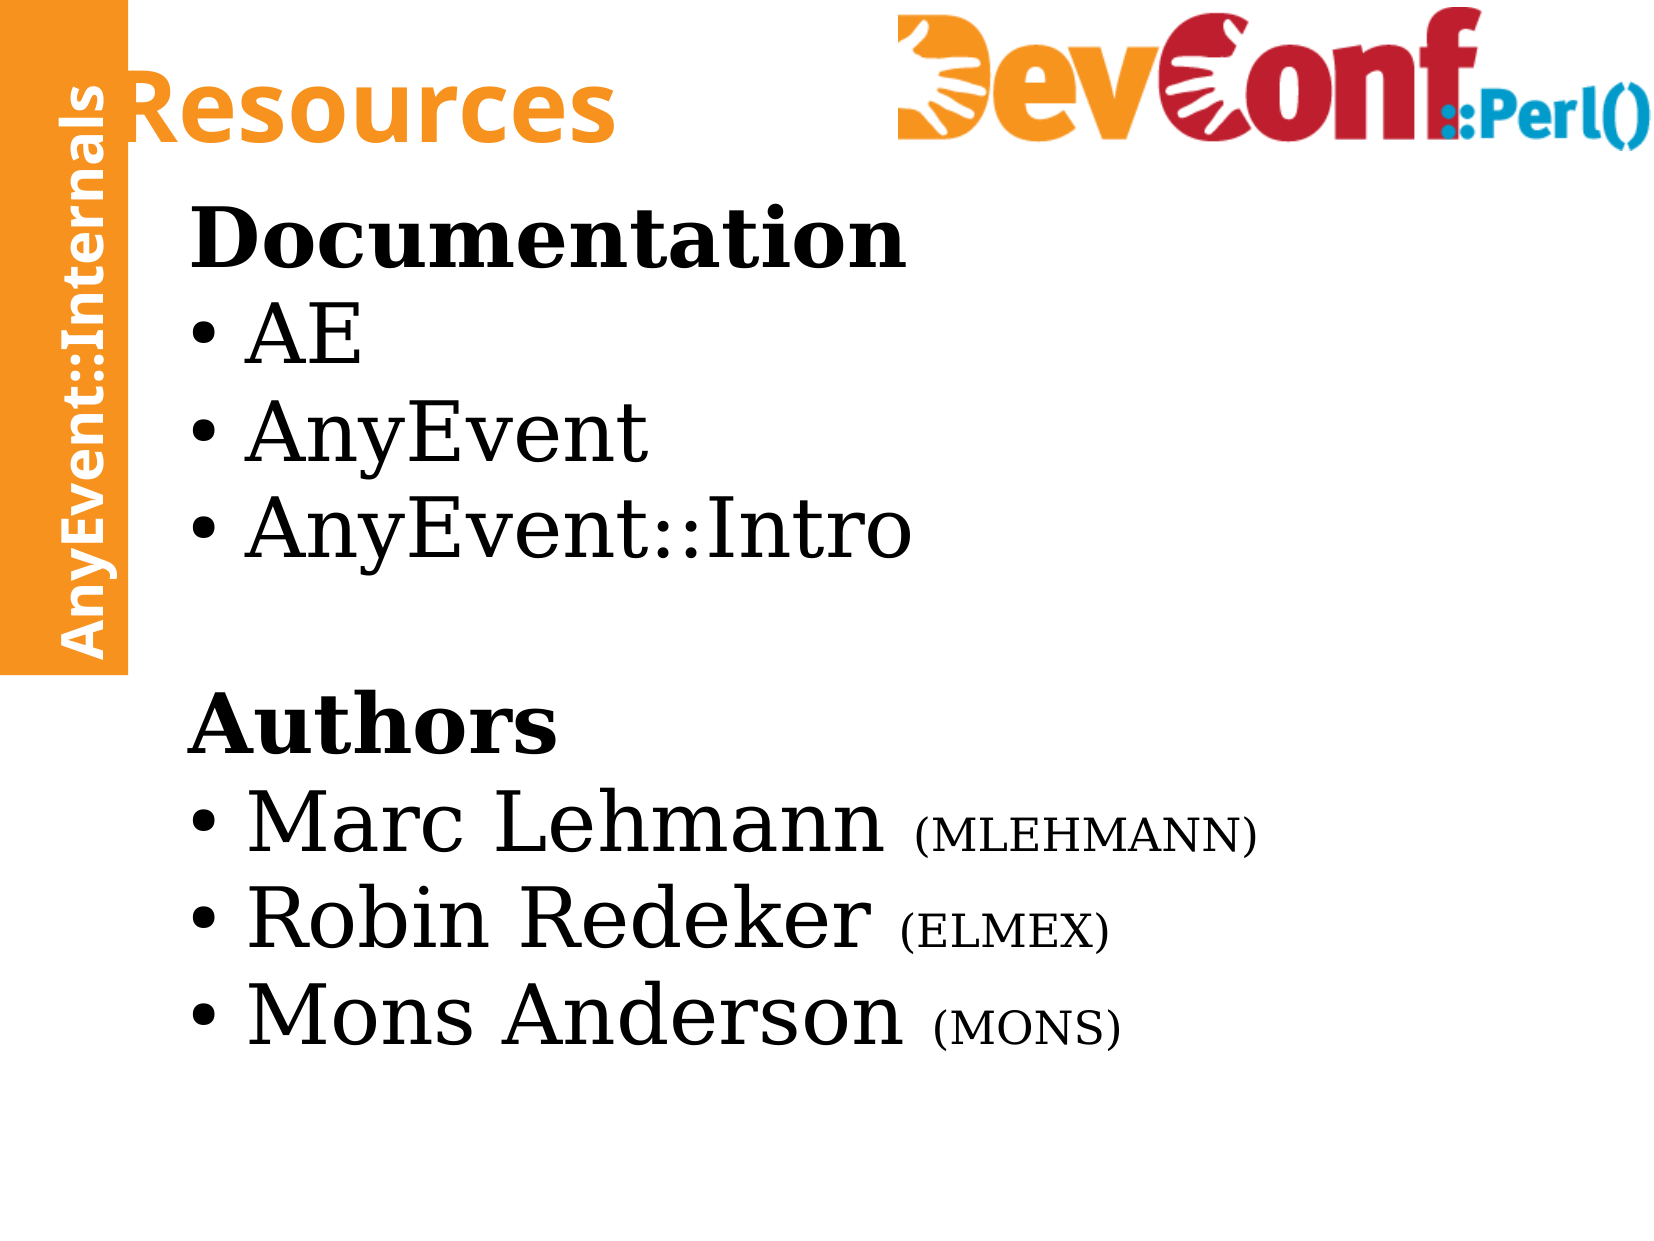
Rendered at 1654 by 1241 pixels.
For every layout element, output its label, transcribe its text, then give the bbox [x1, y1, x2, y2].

text_box AnyEvent::Internals [0, 0, 84, 676]
picture [898, 7, 1651, 151]
title Resources [112, 45, 901, 162]
text_box Documentation AE AnyEvent AnyEvent::Intro Authors Marc Lehmann (MLEHMANN) Robin Redeker (ELMEX) Mons Anderson (MONS) [150, 188, 1576, 1193]
